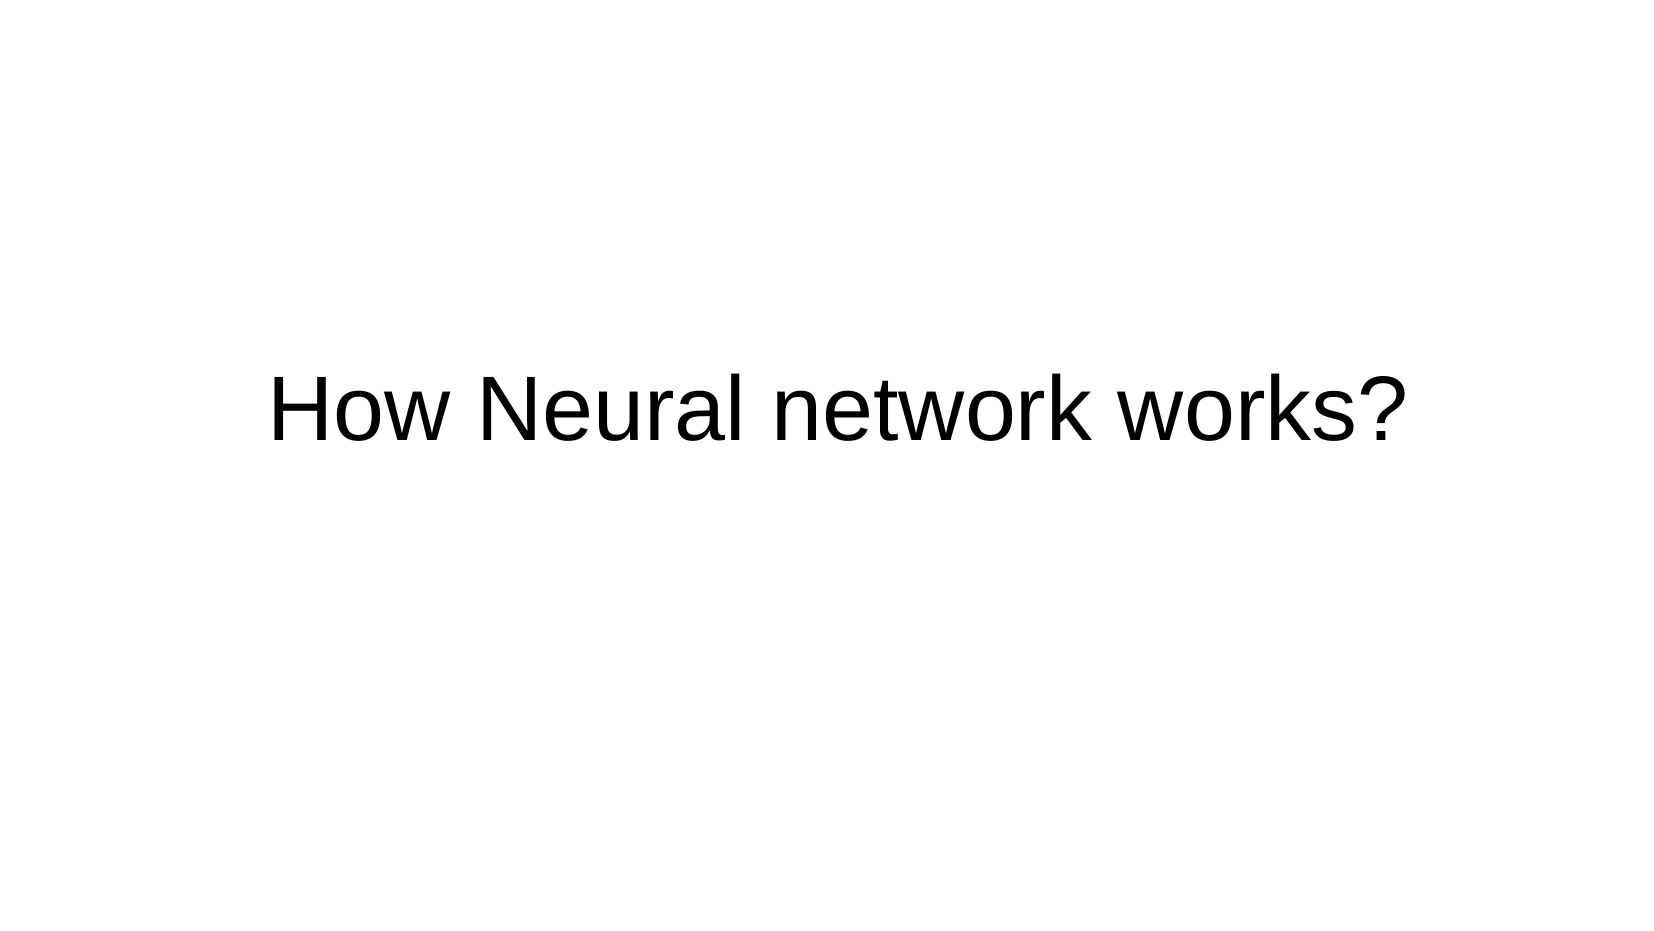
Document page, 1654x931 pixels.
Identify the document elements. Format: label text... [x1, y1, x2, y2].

title How Neural network works? [94, 330, 1583, 486]
